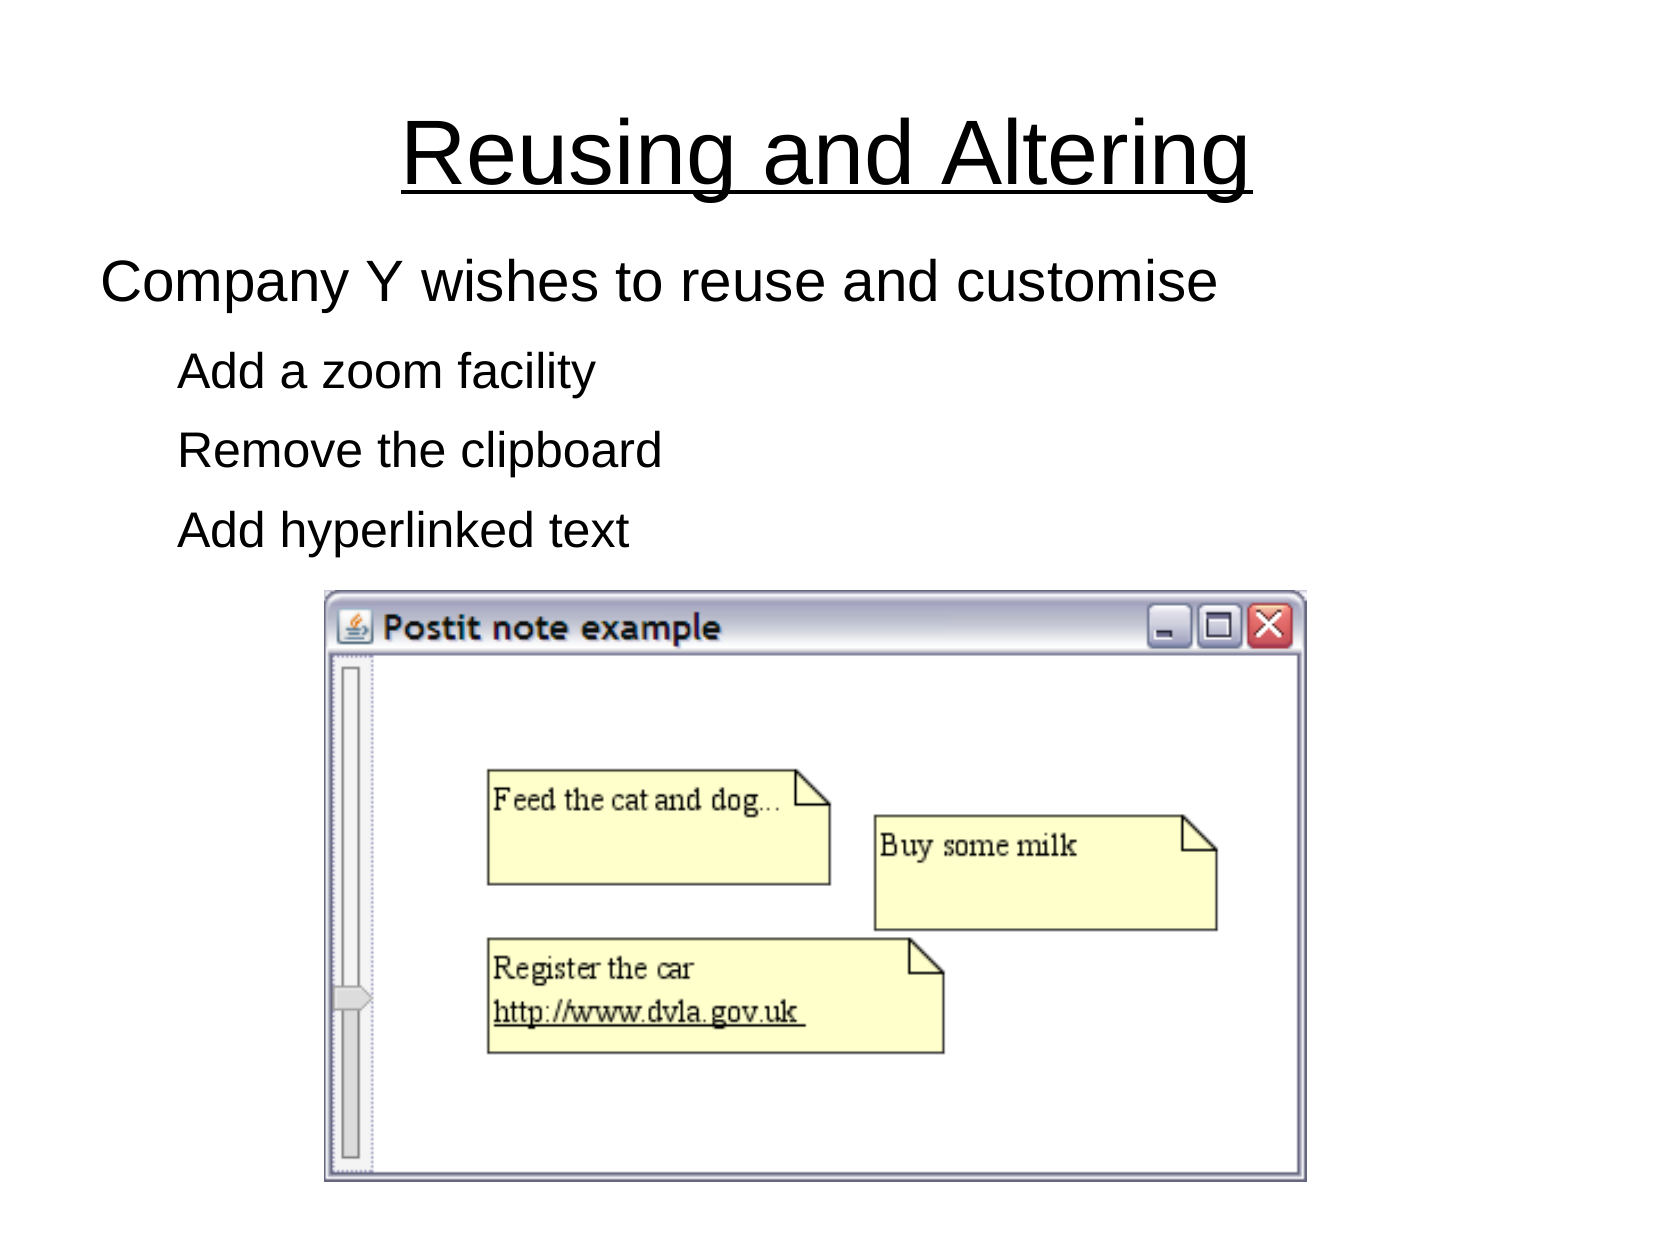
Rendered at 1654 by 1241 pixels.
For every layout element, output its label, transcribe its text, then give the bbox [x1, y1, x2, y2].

picture [324, 590, 1307, 1182]
list Company Y wishes to reuse and customise Add a zoom facility Remove the clipboard Add hyperlinked text [82, 248, 1571, 781]
title Reusing and Altering [82, 49, 1571, 248]
